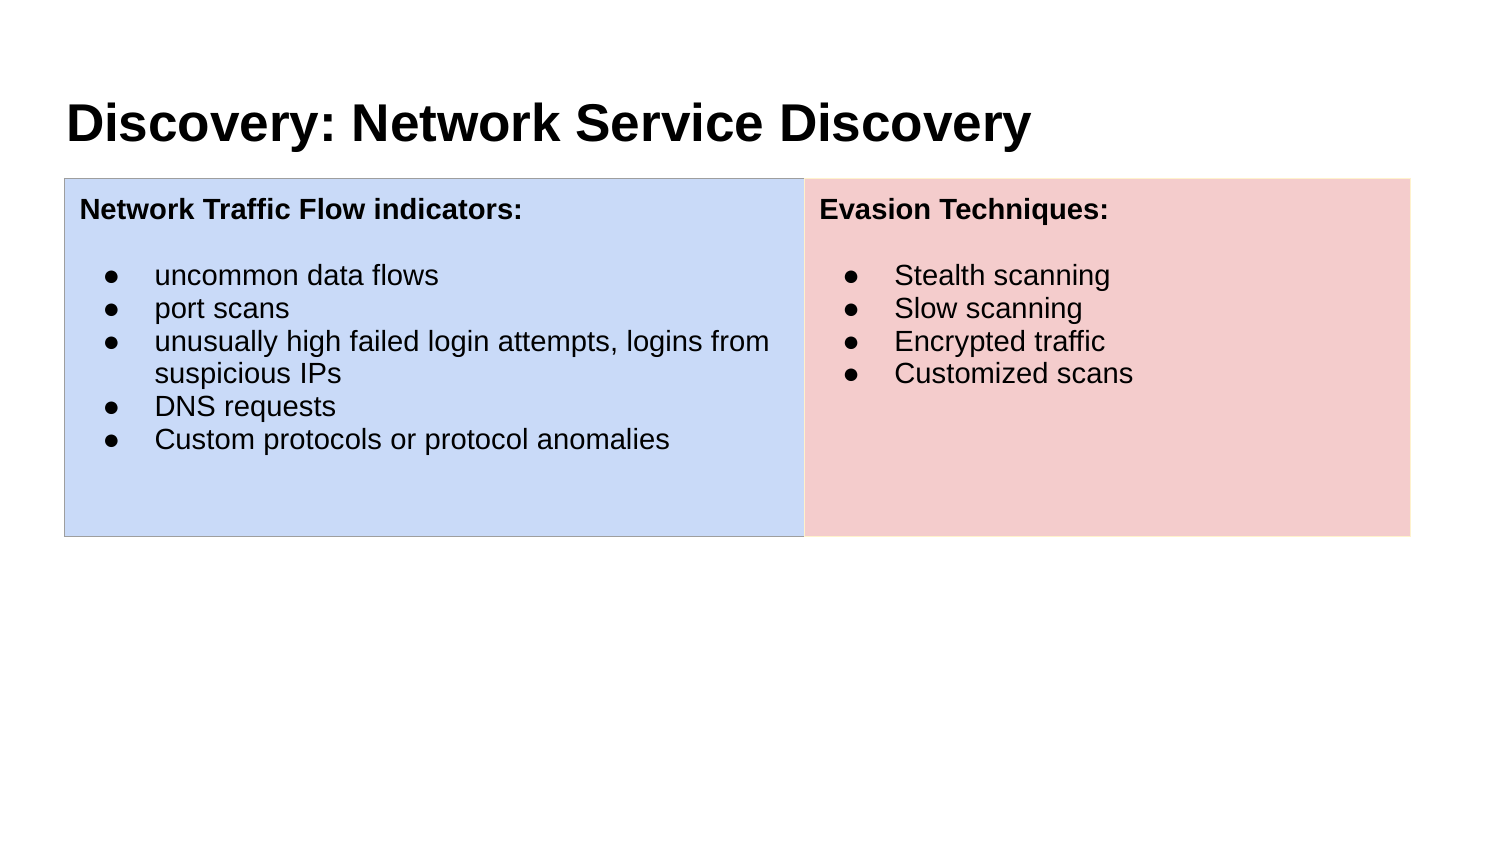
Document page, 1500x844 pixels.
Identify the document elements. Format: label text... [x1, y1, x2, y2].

table_header Evasion Techniques: Stealth scanning Slow scanning Encrypted traffic Customized scans [805, 179, 1410, 536]
table_header Network Traffic Flow indicators: uncommon data flows port scans unusually high failed login attempts, logins from suspicious IPs DNS requests Custom protocols or protocol anomalies [65, 179, 804, 536]
title Discovery: Network Service Discovery [51, 72, 1449, 167]
